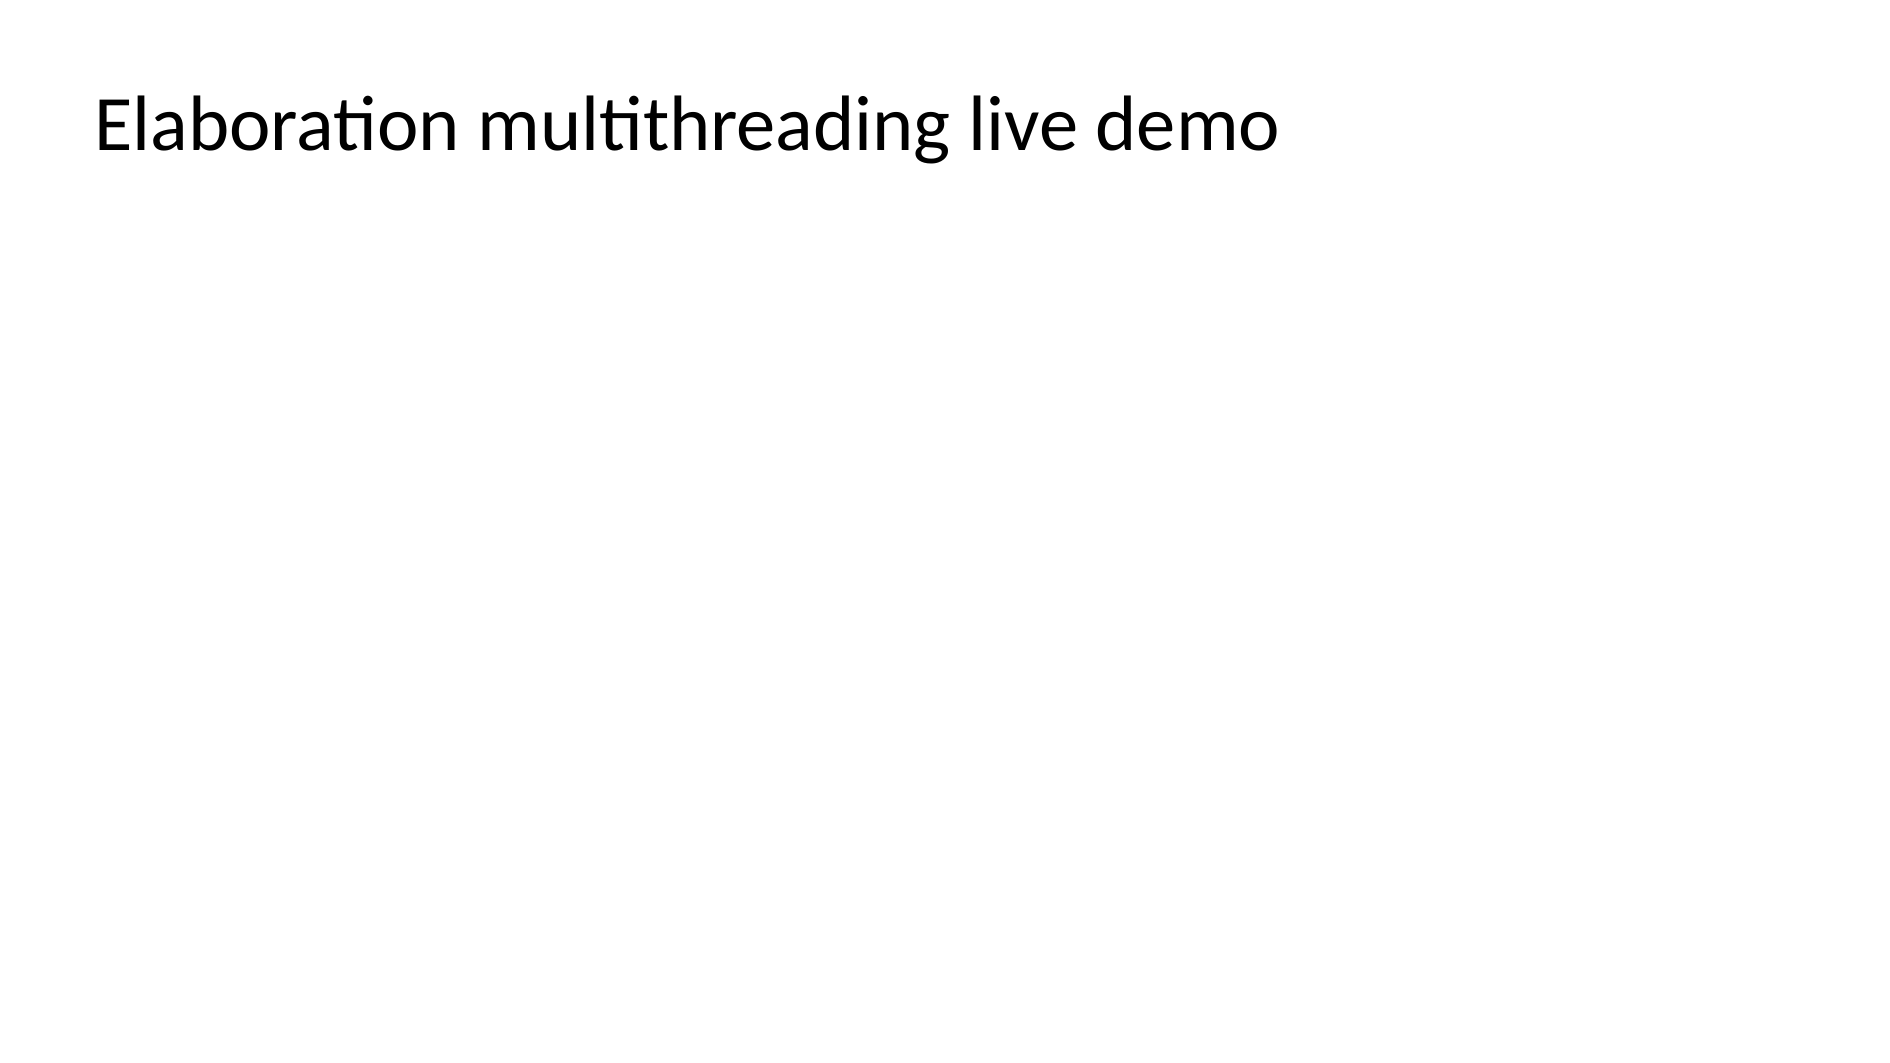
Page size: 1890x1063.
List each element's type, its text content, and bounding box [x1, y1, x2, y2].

title Elaboration multithreading live demo [94, 42, 1796, 220]
